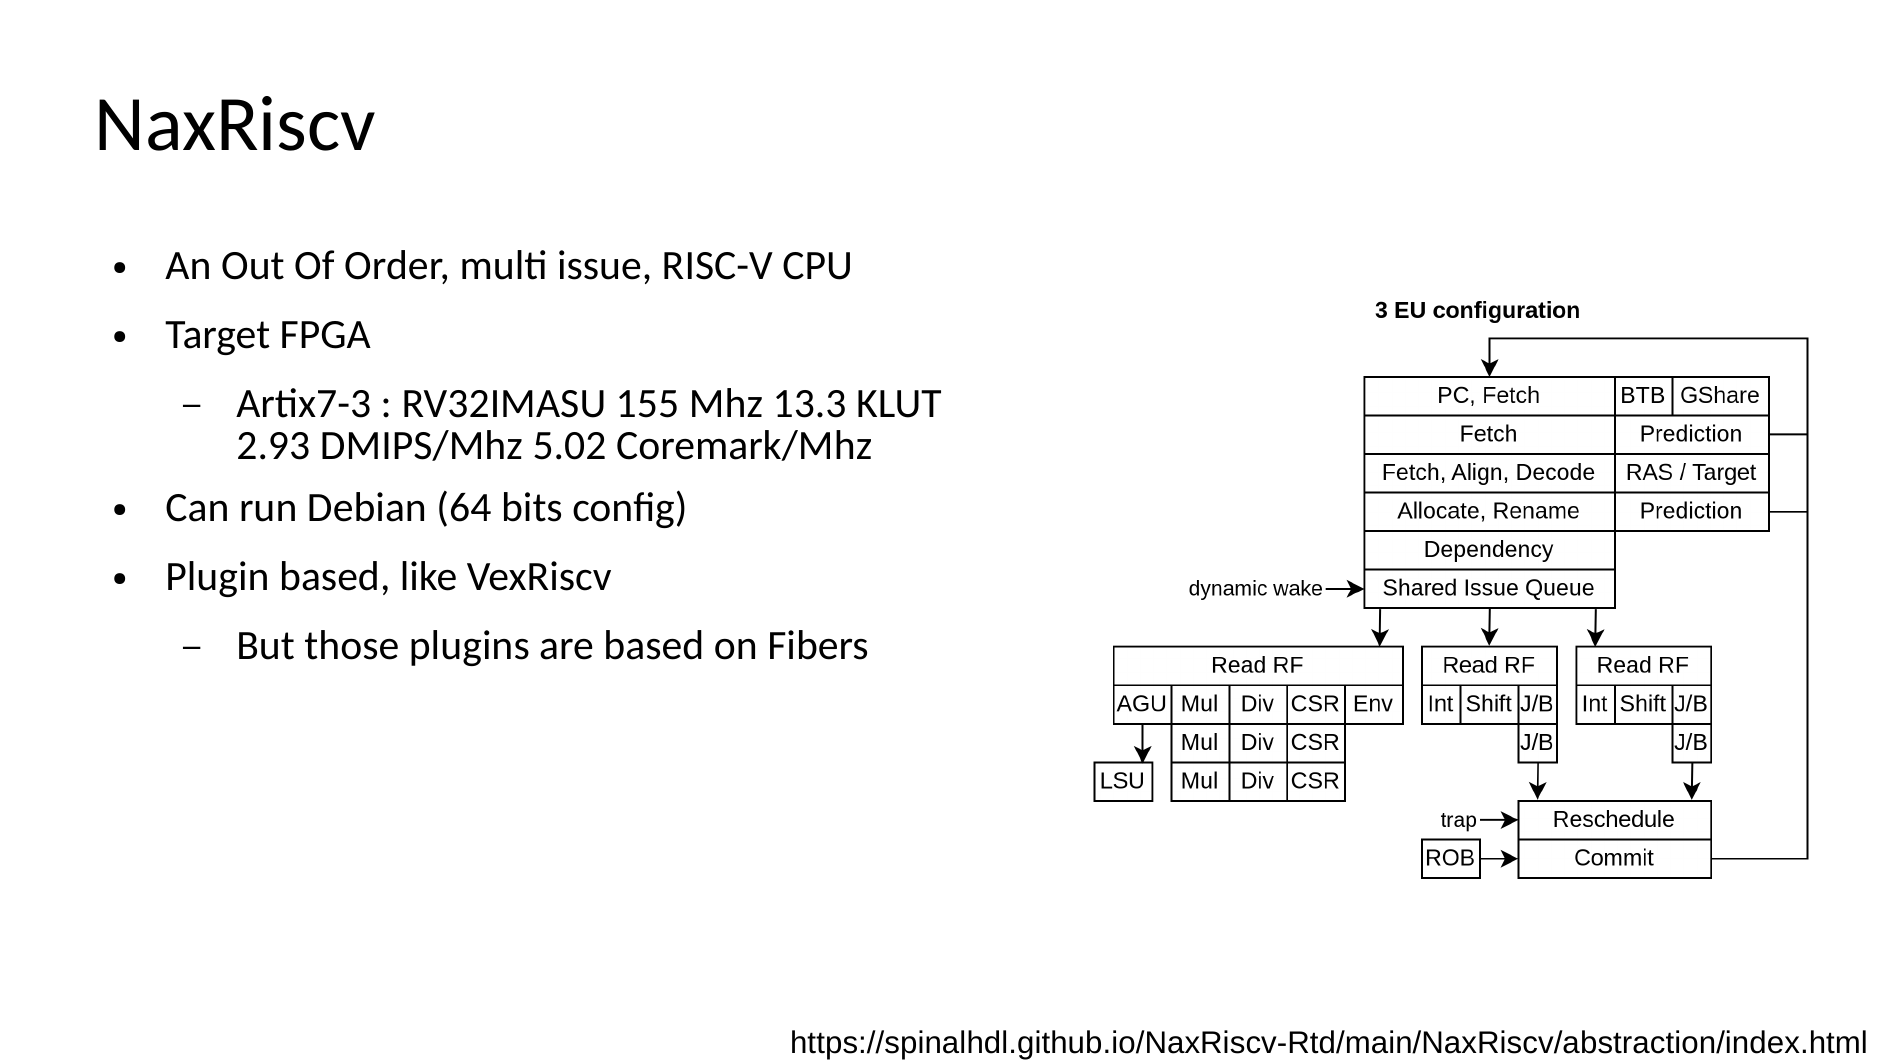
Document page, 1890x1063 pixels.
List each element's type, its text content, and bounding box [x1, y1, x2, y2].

text_box https://spinalhdl.github.io/NaxRiscv-Rtd/main/NaxRiscv/abstraction/index.html [775, 1017, 1890, 1063]
title NaxRiscv [94, 42, 1796, 220]
list An Out Of Order, multi issue, RISC-V CPU Target FPGA Artix7-3 : RV32IMASU 155 Mhz 13.3 KLUT 2.93 DMIPS/Mhz 5.02 Coremark/Mhz Can run Debian (64 bits config) Plugin based, like VexRiscv But those plugins are based on Fibers [94, 248, 1878, 1063]
picture [1074, 260, 1843, 898]
